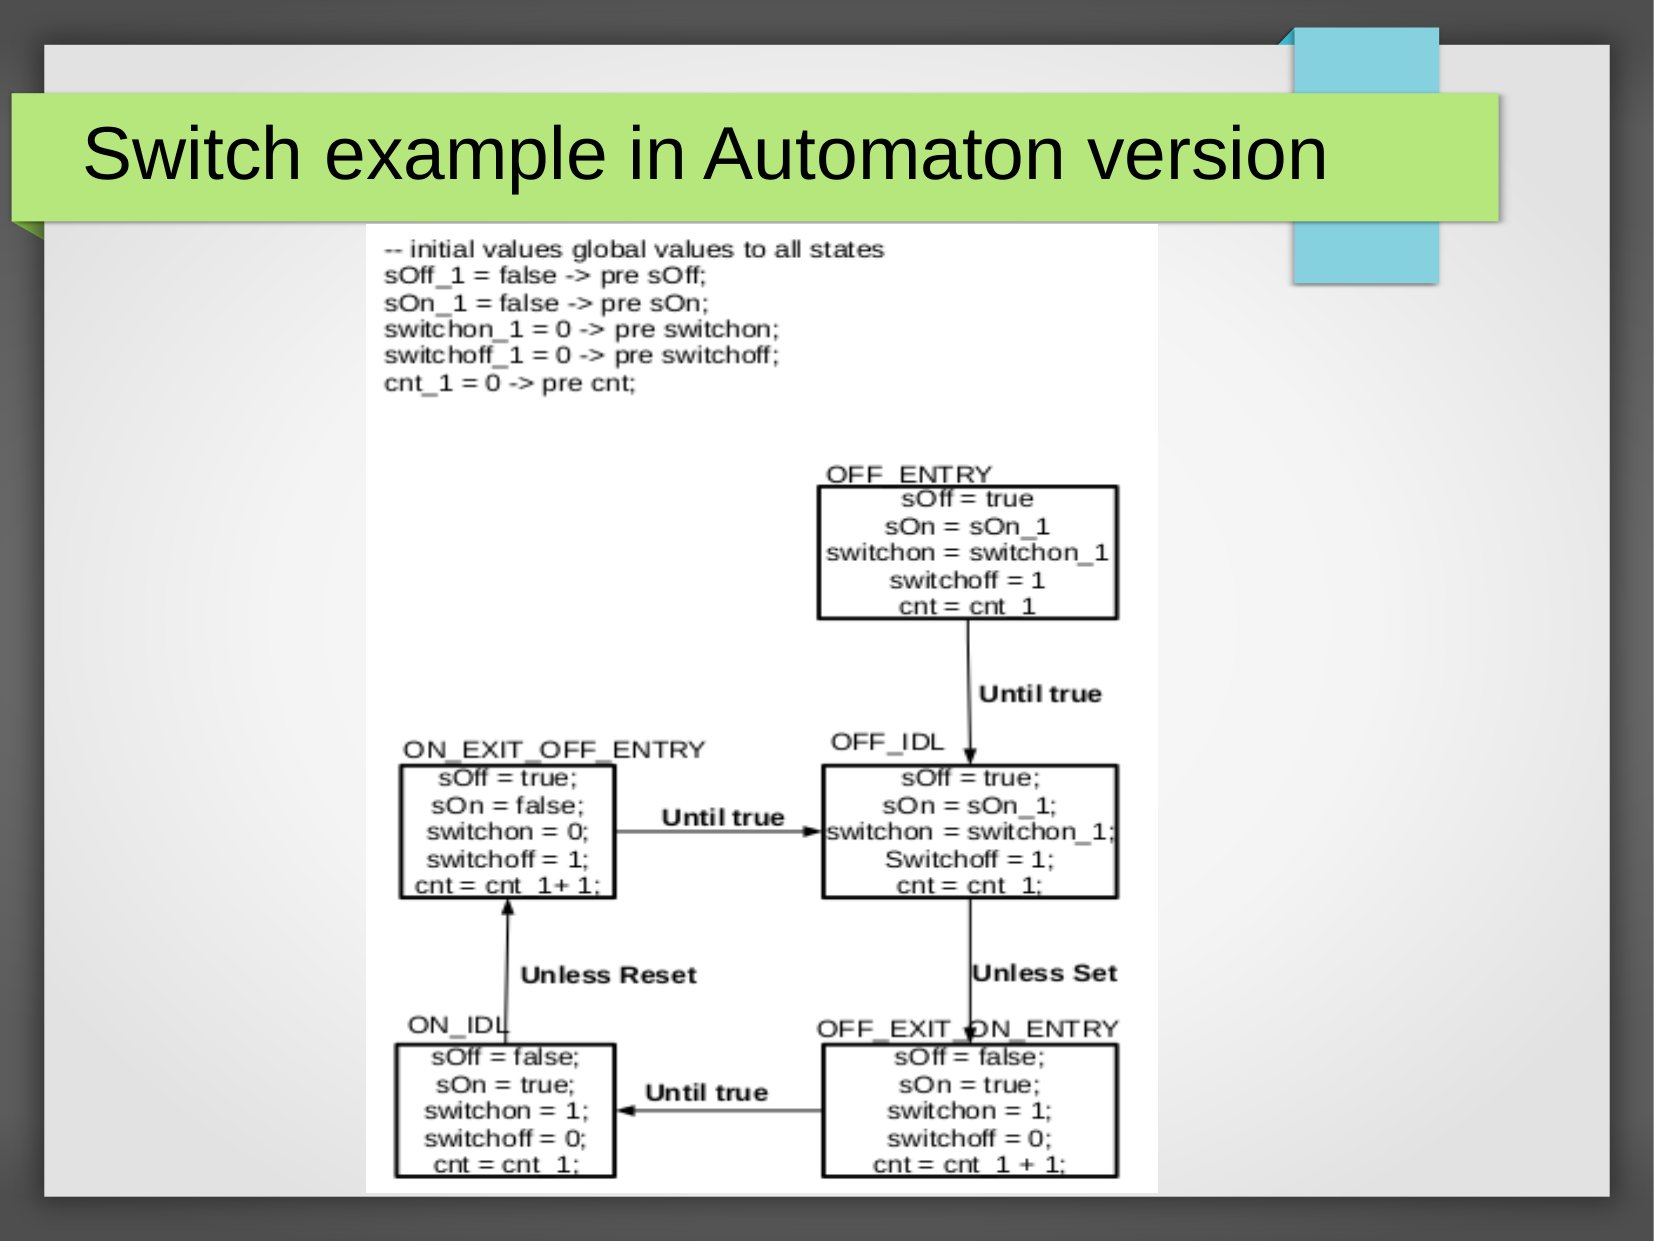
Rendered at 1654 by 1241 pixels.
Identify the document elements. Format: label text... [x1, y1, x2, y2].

picture [0, 0, 1654, 1241]
title Switch example in Automaton version [82, 94, 1524, 213]
